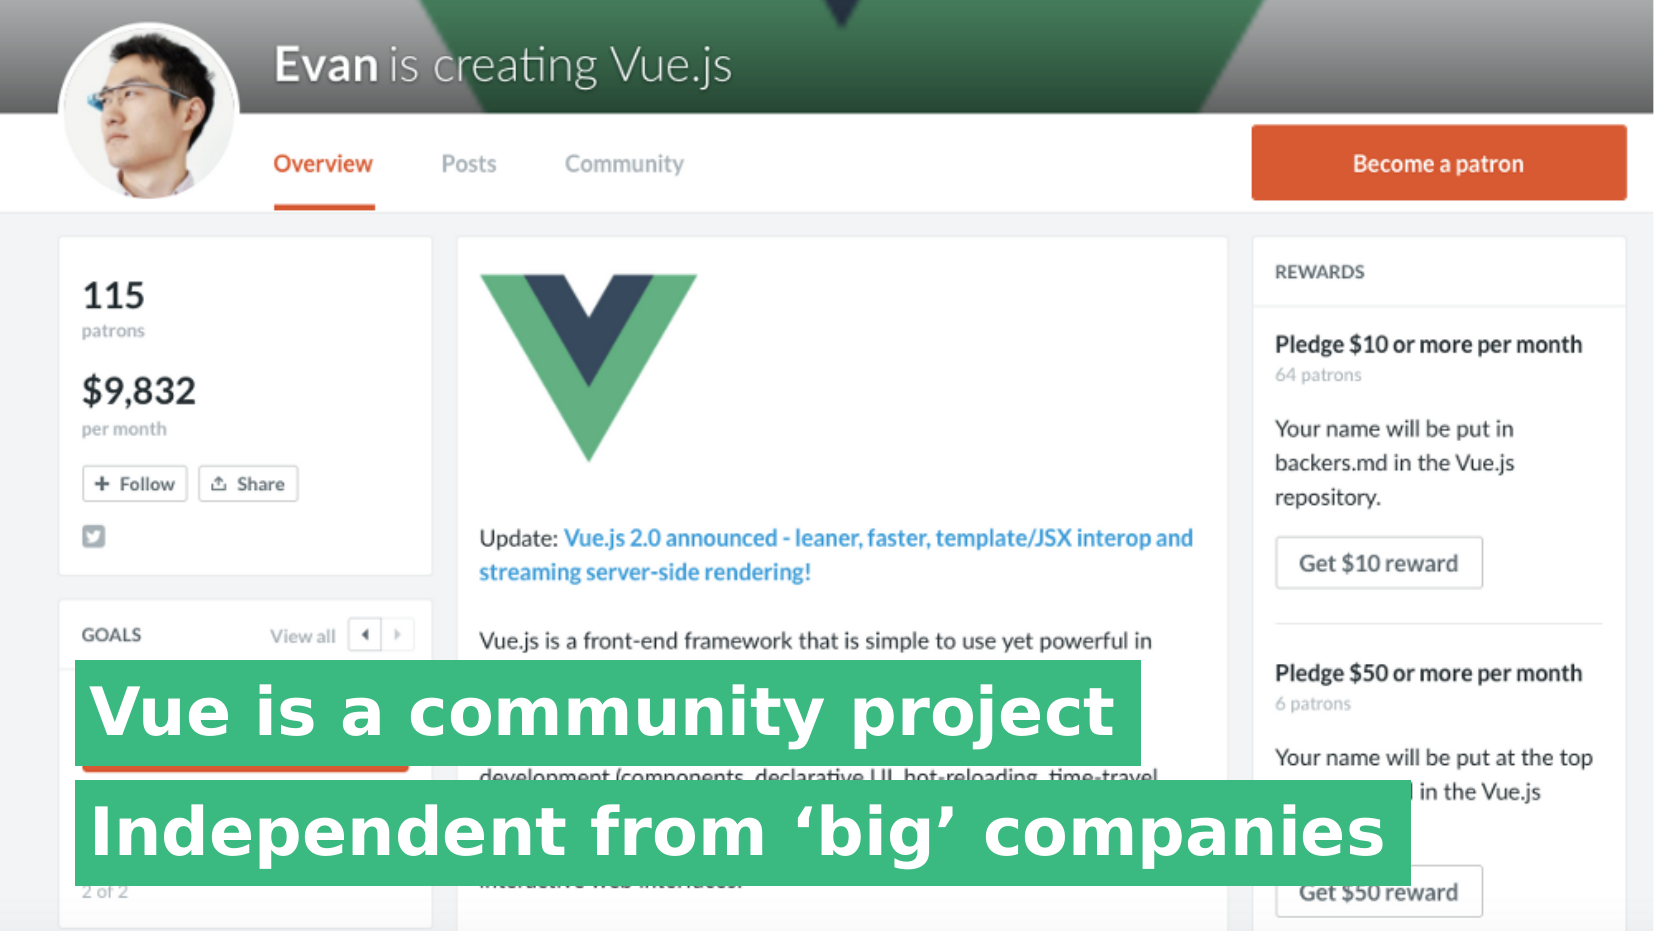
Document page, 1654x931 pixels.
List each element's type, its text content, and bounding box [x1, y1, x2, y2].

text_box Vue is a community project [75, 660, 1141, 766]
text_box Independent from ‘big’ companies [75, 780, 1411, 886]
picture [0, 0, 1654, 931]
